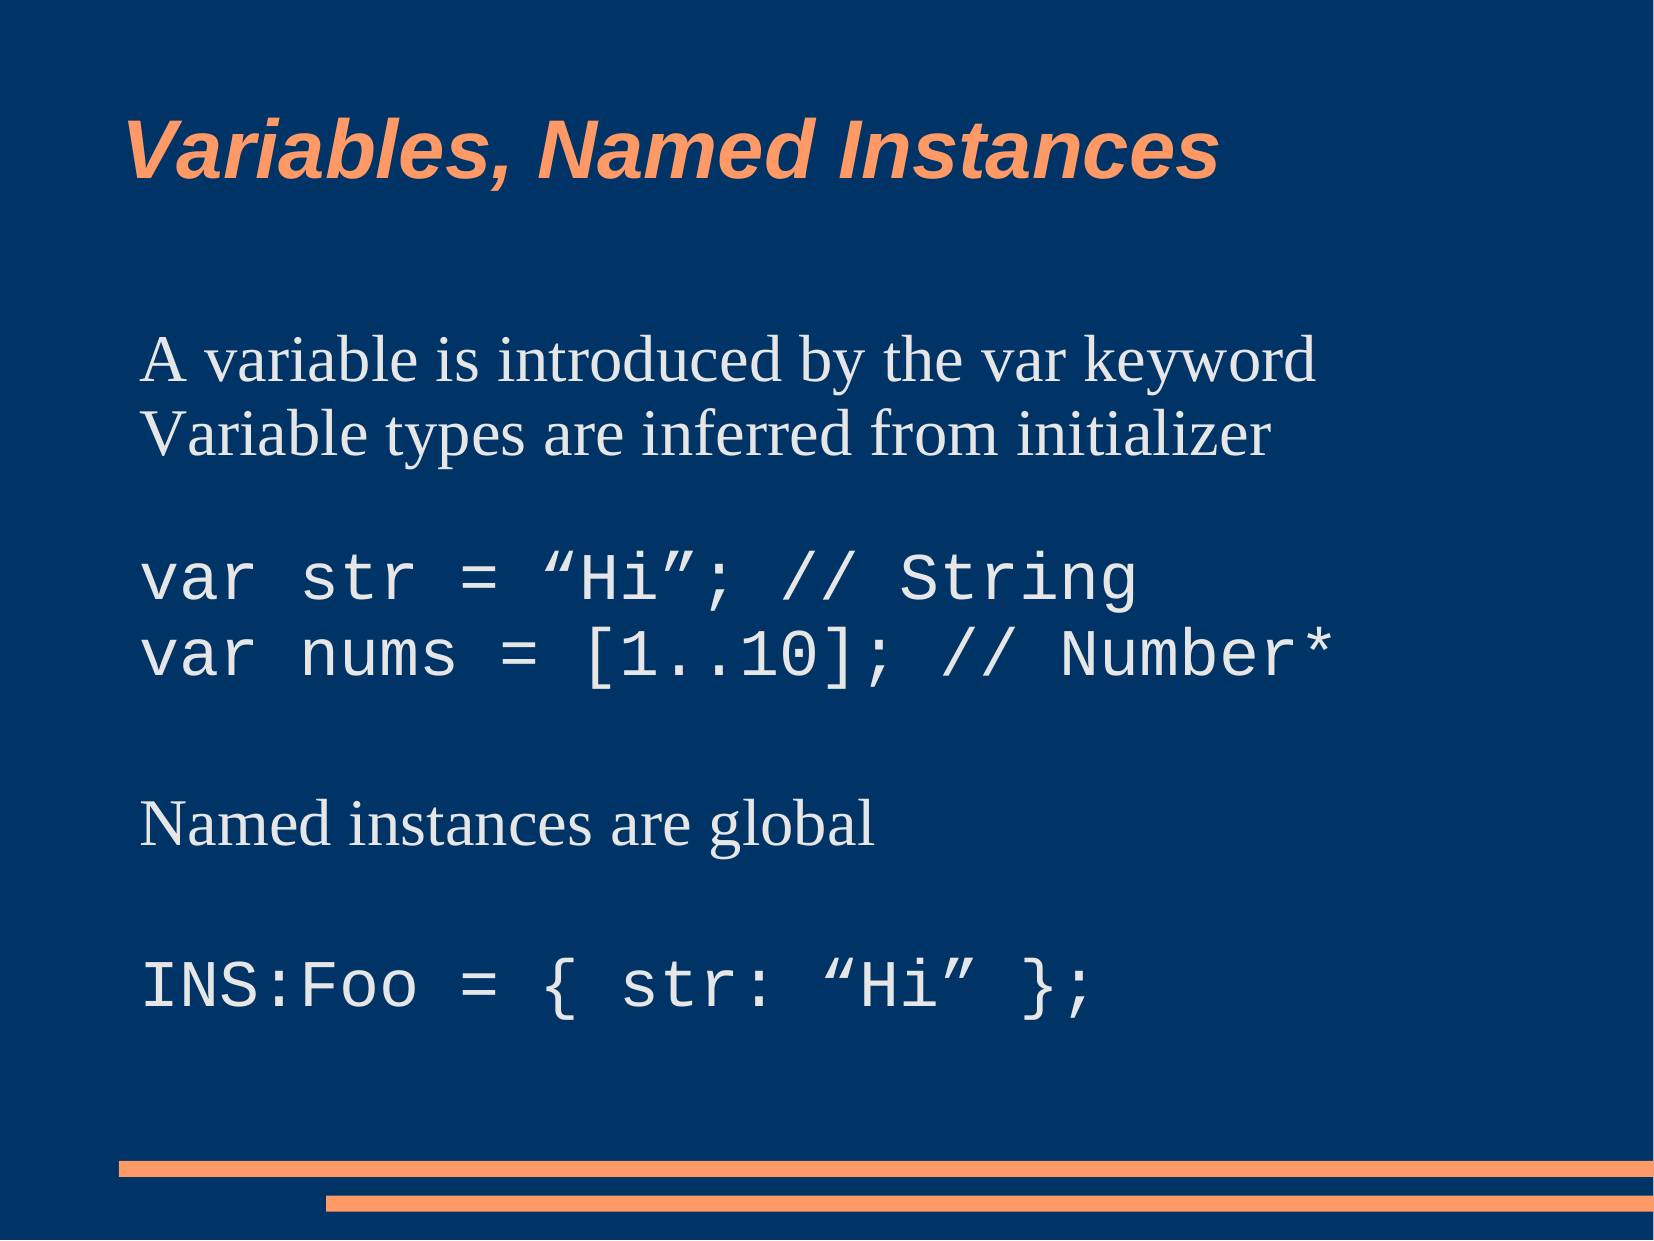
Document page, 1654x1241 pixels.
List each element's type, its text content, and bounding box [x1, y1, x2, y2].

list A variable is introduced by the var keyword Variable types are inferred from initializer var str = “Hi”; // String var nums = [1..10]; // Number* Named instances are global INS:Foo = { str: “Hi” }; [121, 322, 1561, 1133]
title Variables, Named Instances [121, 46, 1534, 254]
